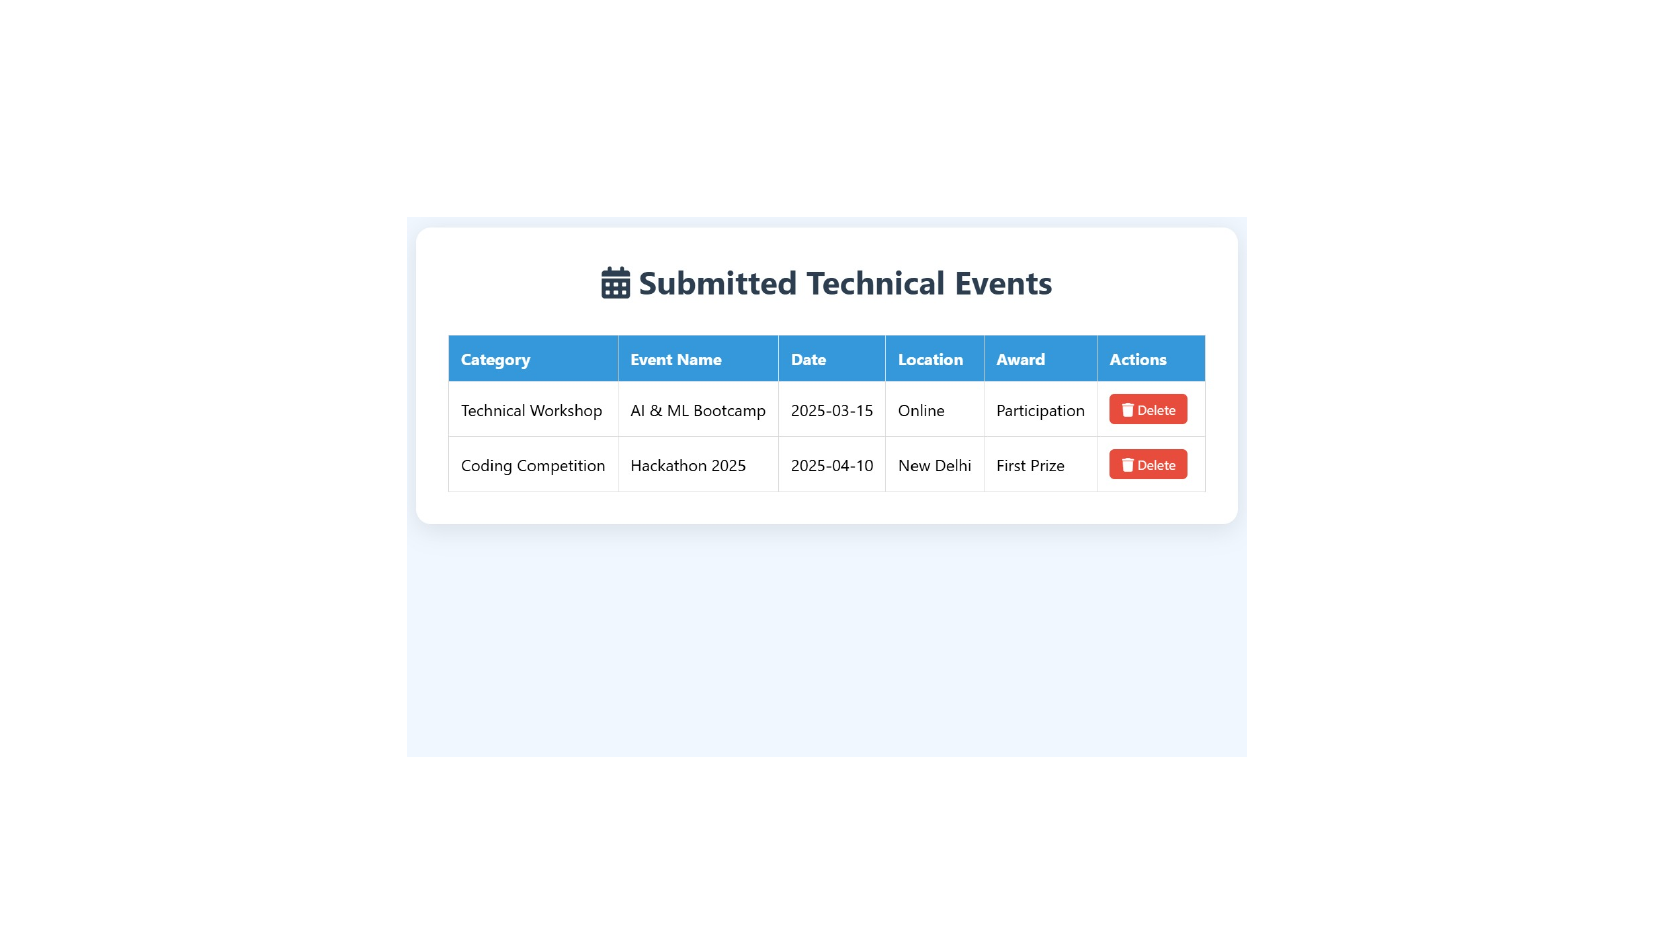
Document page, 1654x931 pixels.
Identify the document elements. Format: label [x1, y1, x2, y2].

picture [407, 217, 1247, 758]
